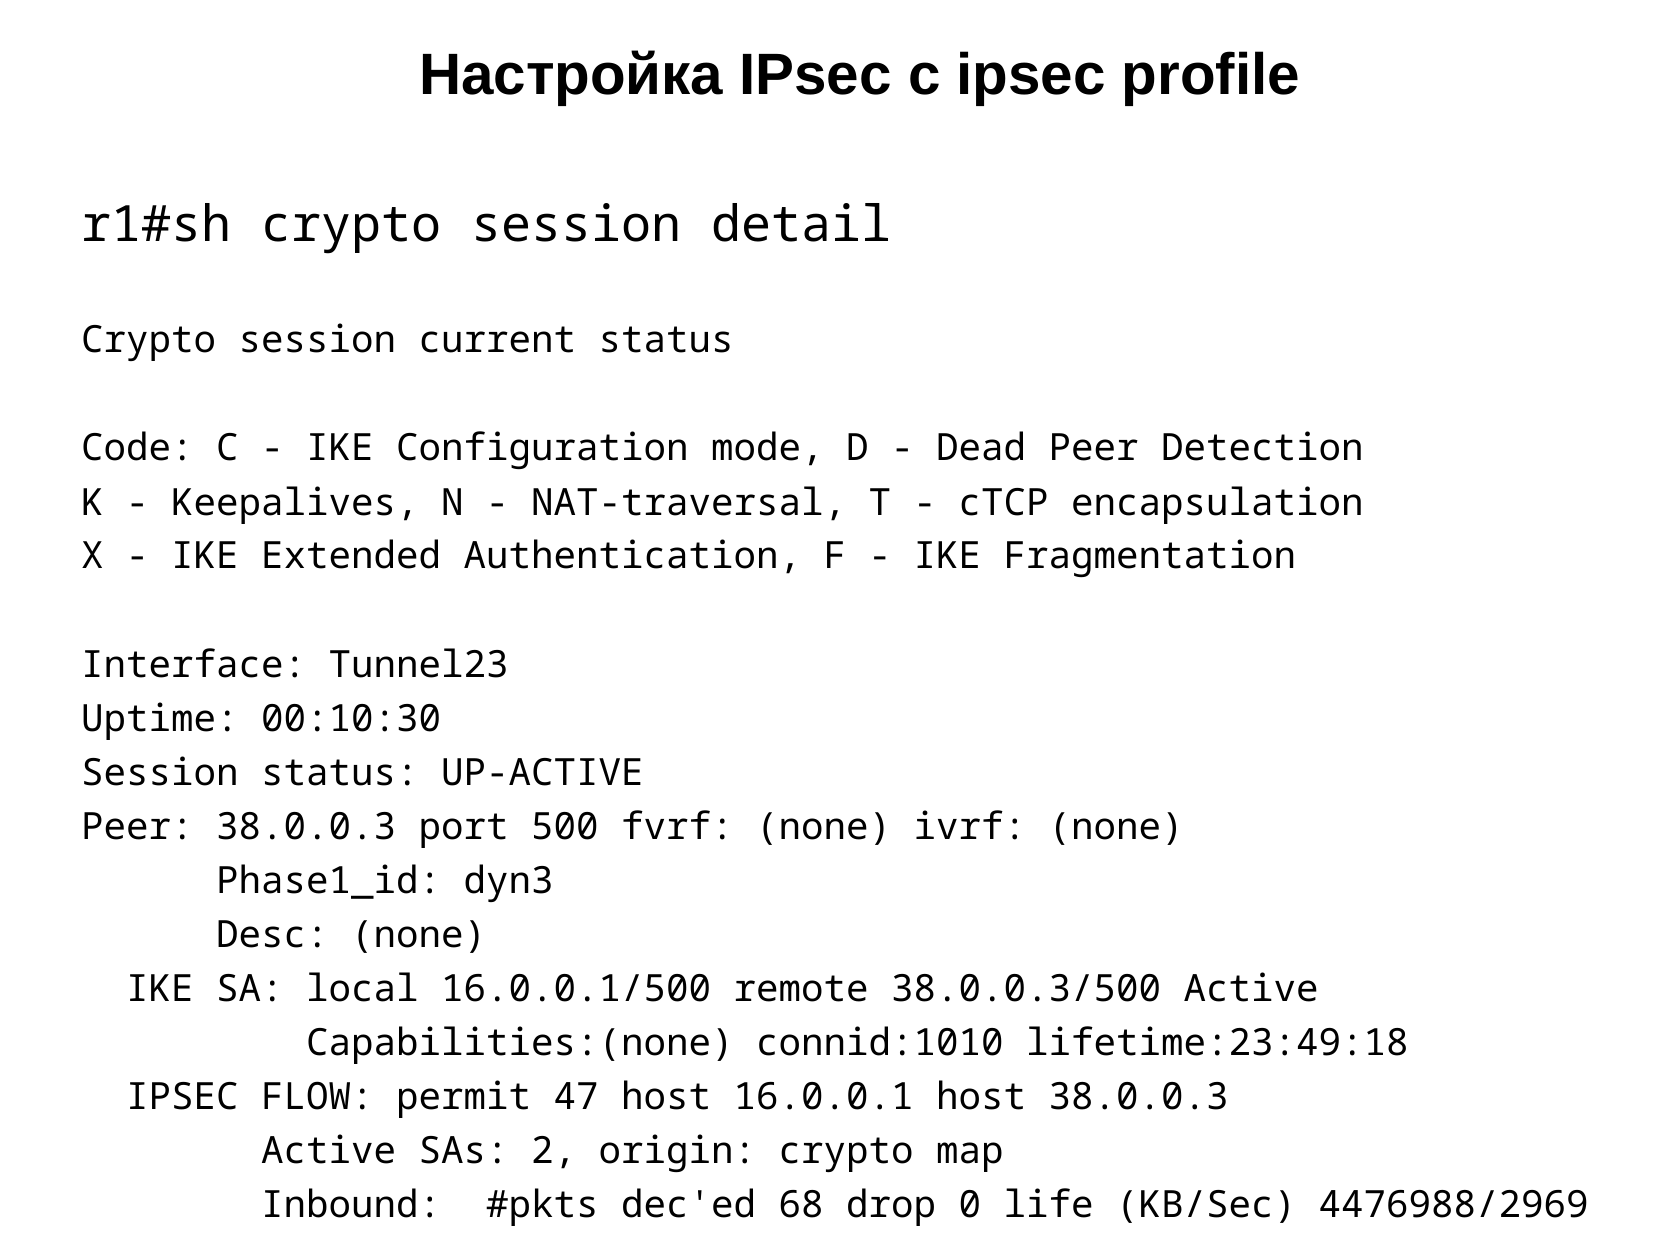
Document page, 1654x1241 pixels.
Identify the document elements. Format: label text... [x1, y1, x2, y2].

list r1#sh crypto session detail Crypto session current status Code: C - IKE Configuration mode, D - Dead Peer Detection K - Keepalives, N - NAT-traversal, T - cTCP encapsulation X - IKE Extended Authentication, F - IKE Fragmentation Interface: Tunnel23 Uptime: 00:10:30 Session status: UP-ACTIVE Peer: 38.0.0.3 port 500 fvrf: (none) ivrf: (none) Phase1_id: dyn3 Desc: (none) IKE SA: local 16.0.0.1/500 remote 38.0.0.3/500 Active Capabilities:(none) connid:1010 lifetime:23:49:18 IPSEC FLOW: permit 47 host 16.0.0.1 host 38.0.0.3 Active SAs: 2, origin: crypto map Inbound: #pkts dec'ed 68 drop 0 life (KB/Sec) 4476988/2969 Outbound: #pkts enc'ed 68 drop 1 life (KB/Sec) 4476988/2969 [75, 187, 1613, 1163]
text_box Настройка IPsec с ipsec profile [123, 41, 1597, 113]
